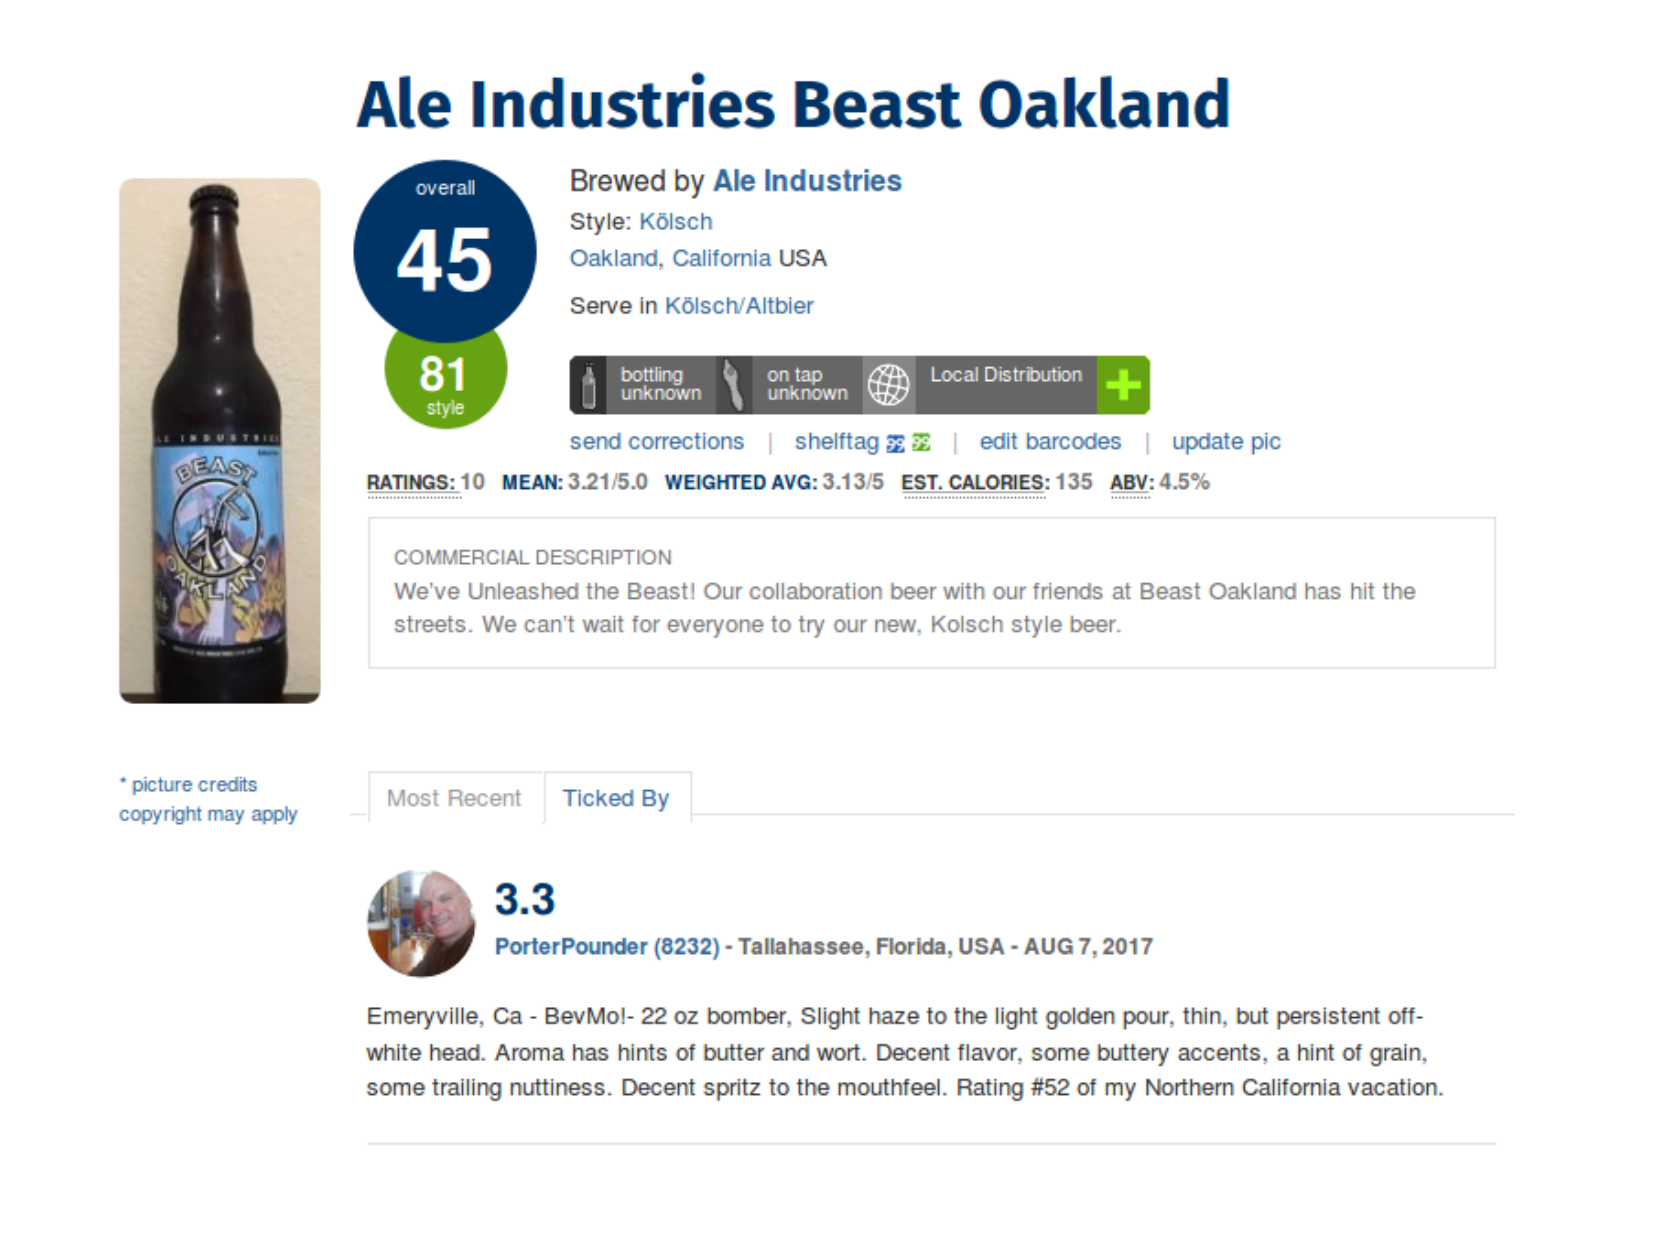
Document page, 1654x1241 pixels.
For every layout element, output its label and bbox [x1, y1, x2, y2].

picture [94, 67, 1535, 1158]
